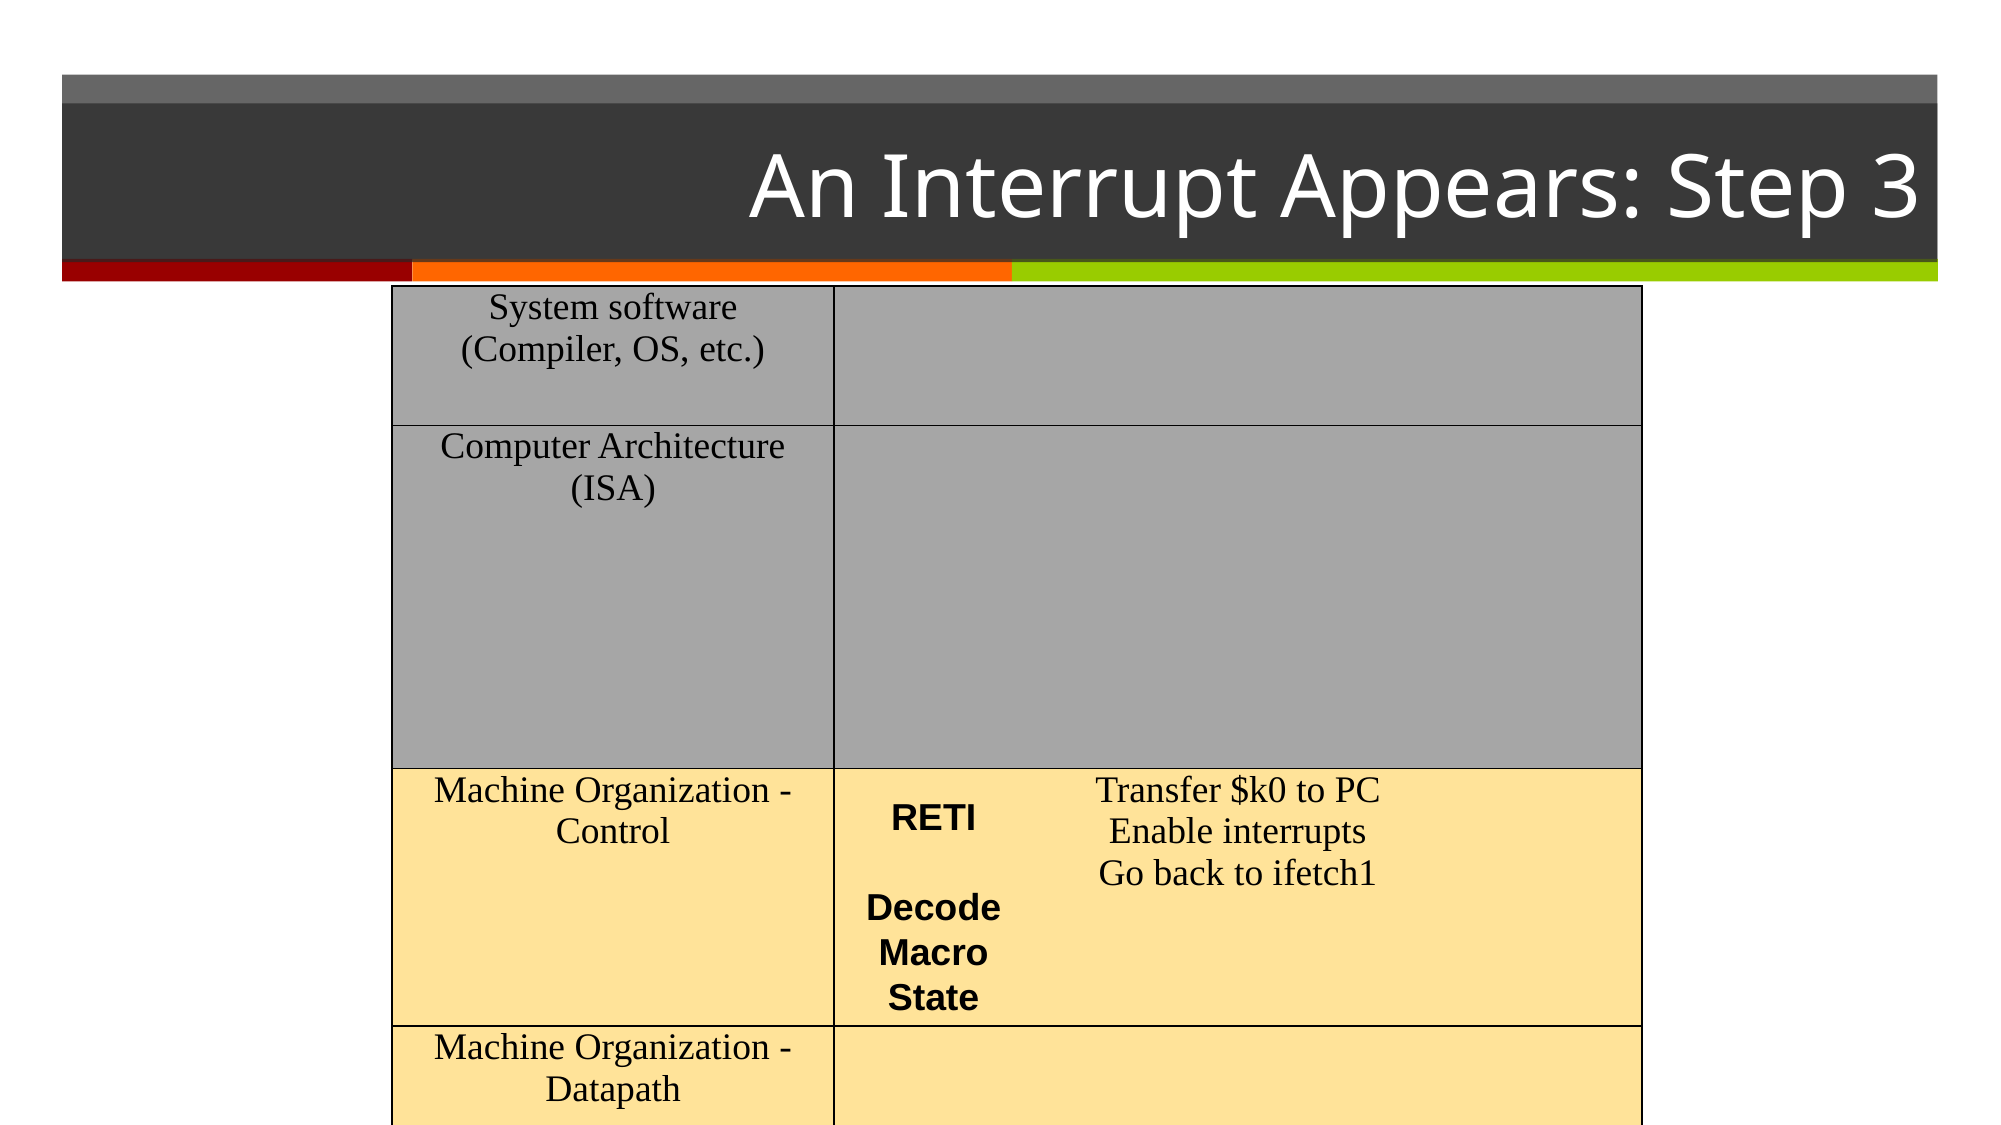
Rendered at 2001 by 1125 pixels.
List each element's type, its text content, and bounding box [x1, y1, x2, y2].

text_box RETI Decode Macro State [850, 785, 1017, 1026]
table_cell Transfer $k0 to PC Enable interrupts Go back to ifetch1 [835, 769, 1641, 1025]
table_cell Computer Architecture (ISA) [393, 426, 833, 768]
table_cell [835, 1027, 1641, 1125]
table_cell Machine Organization - Control [393, 769, 833, 1025]
table_header System software (Compiler, OS, etc.) [393, 287, 833, 425]
table_header [835, 287, 1641, 425]
title An Interrupt Appears: Step 3 [62, 103, 1938, 263]
table_cell [835, 426, 1641, 768]
table_cell Machine Organization - Datapath [393, 1027, 833, 1125]
